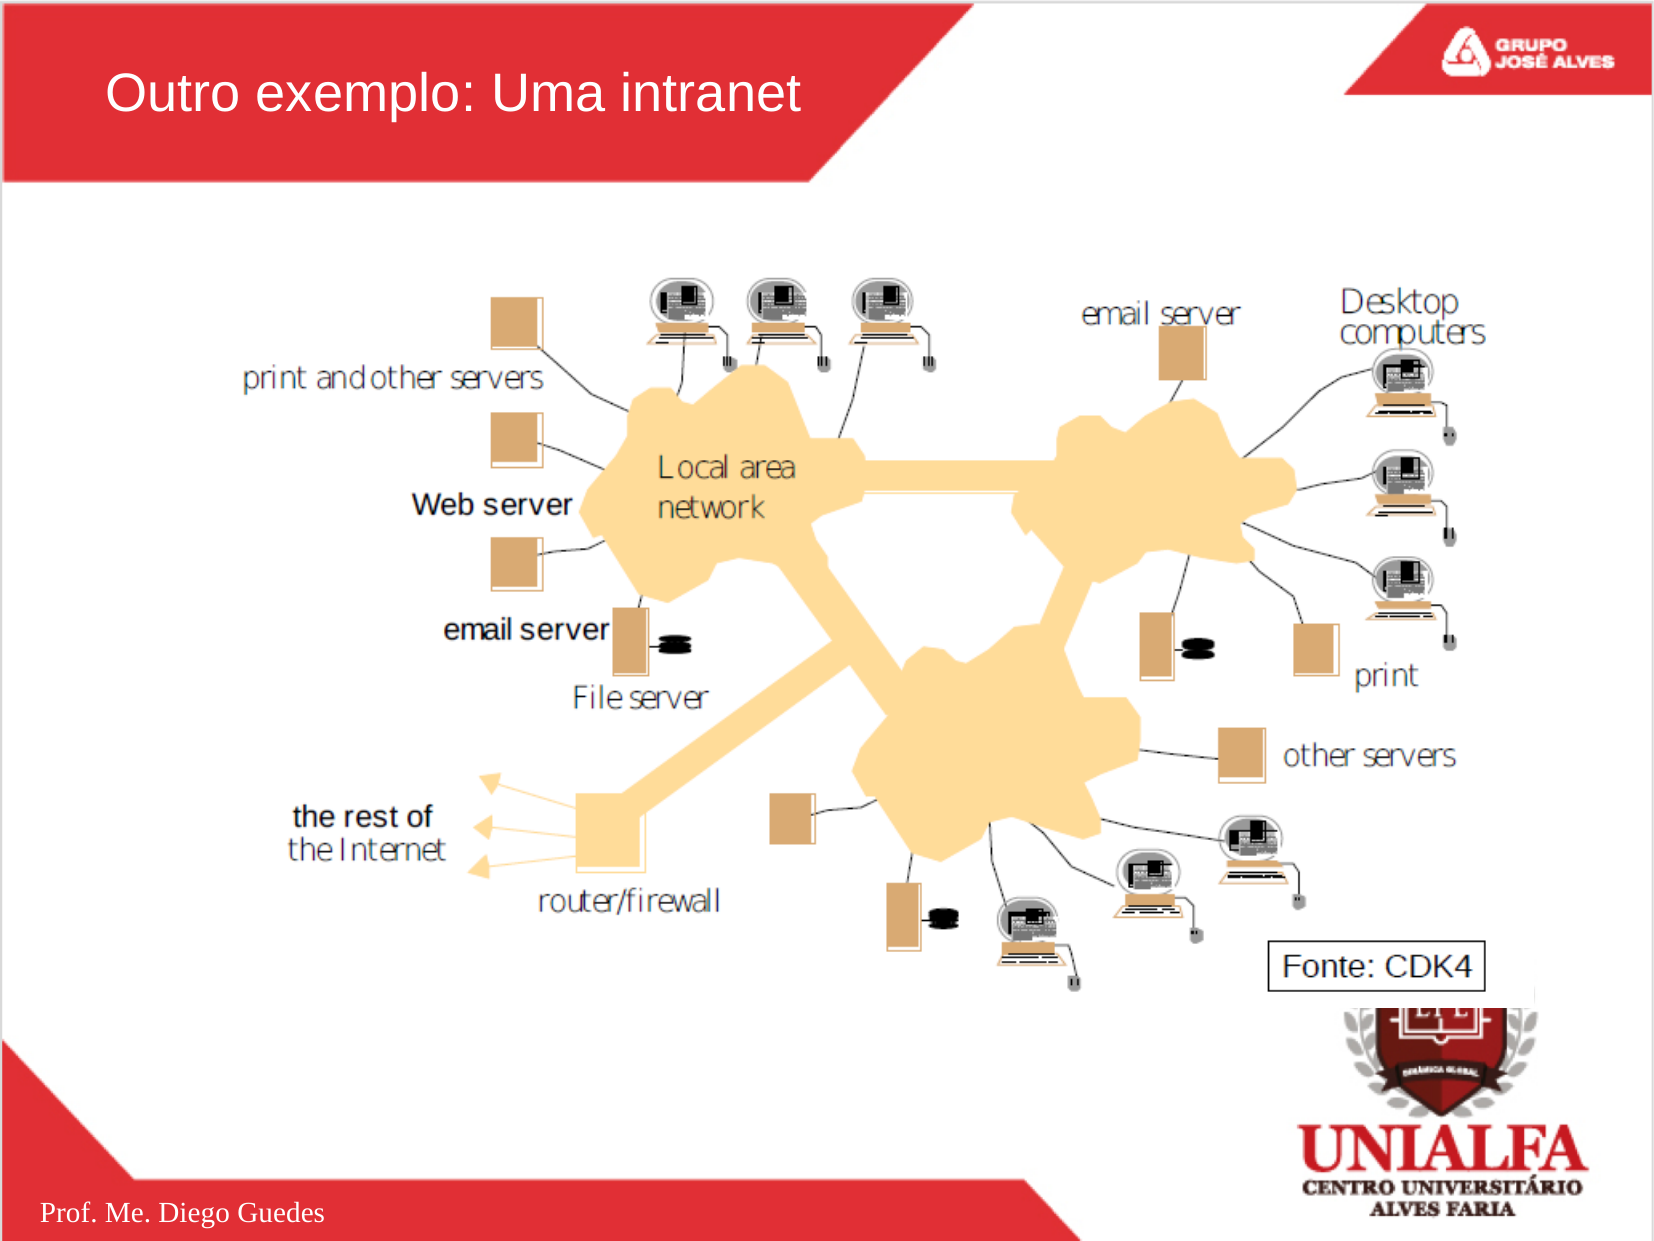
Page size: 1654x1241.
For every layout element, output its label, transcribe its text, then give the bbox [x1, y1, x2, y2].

picture [0, 0, 1654, 1241]
title Outro exemplo: Uma intranet [6, 0, 901, 219]
